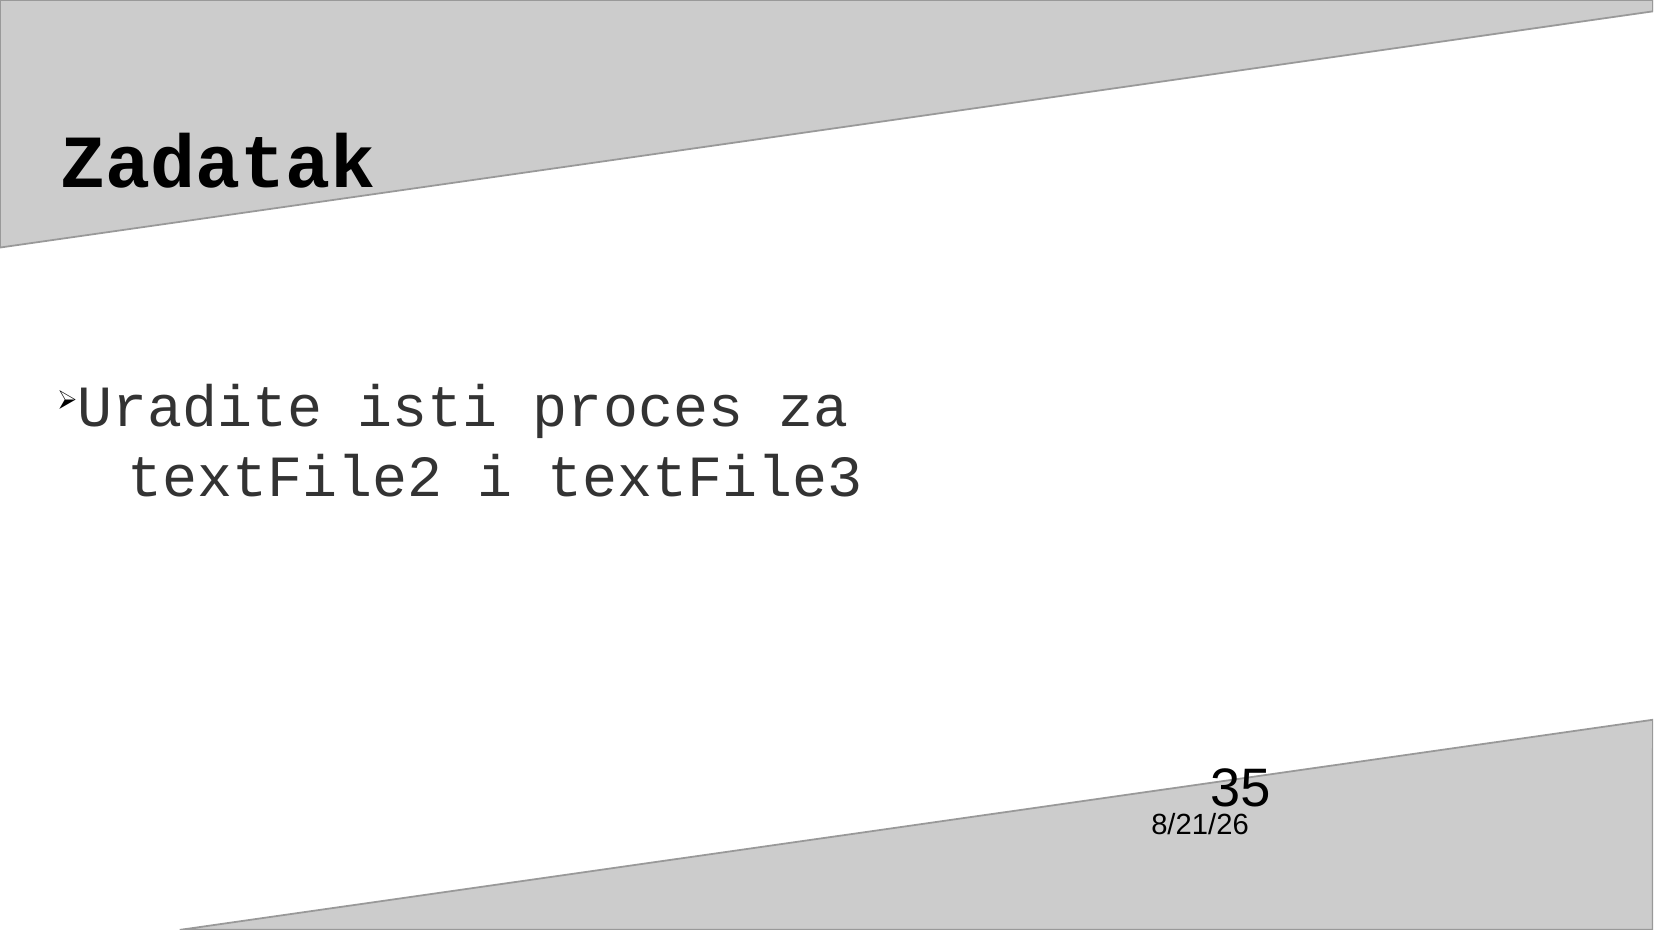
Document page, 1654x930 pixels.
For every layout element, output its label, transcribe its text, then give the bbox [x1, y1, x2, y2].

text_box 7/1/2023 [1222, 817, 1624, 871]
text_box Zadatak [60, 112, 1538, 203]
text_box [1222, 752, 1624, 817]
text_box Uradite isti proces za textFile2 i textFile3 [56, 368, 1222, 930]
